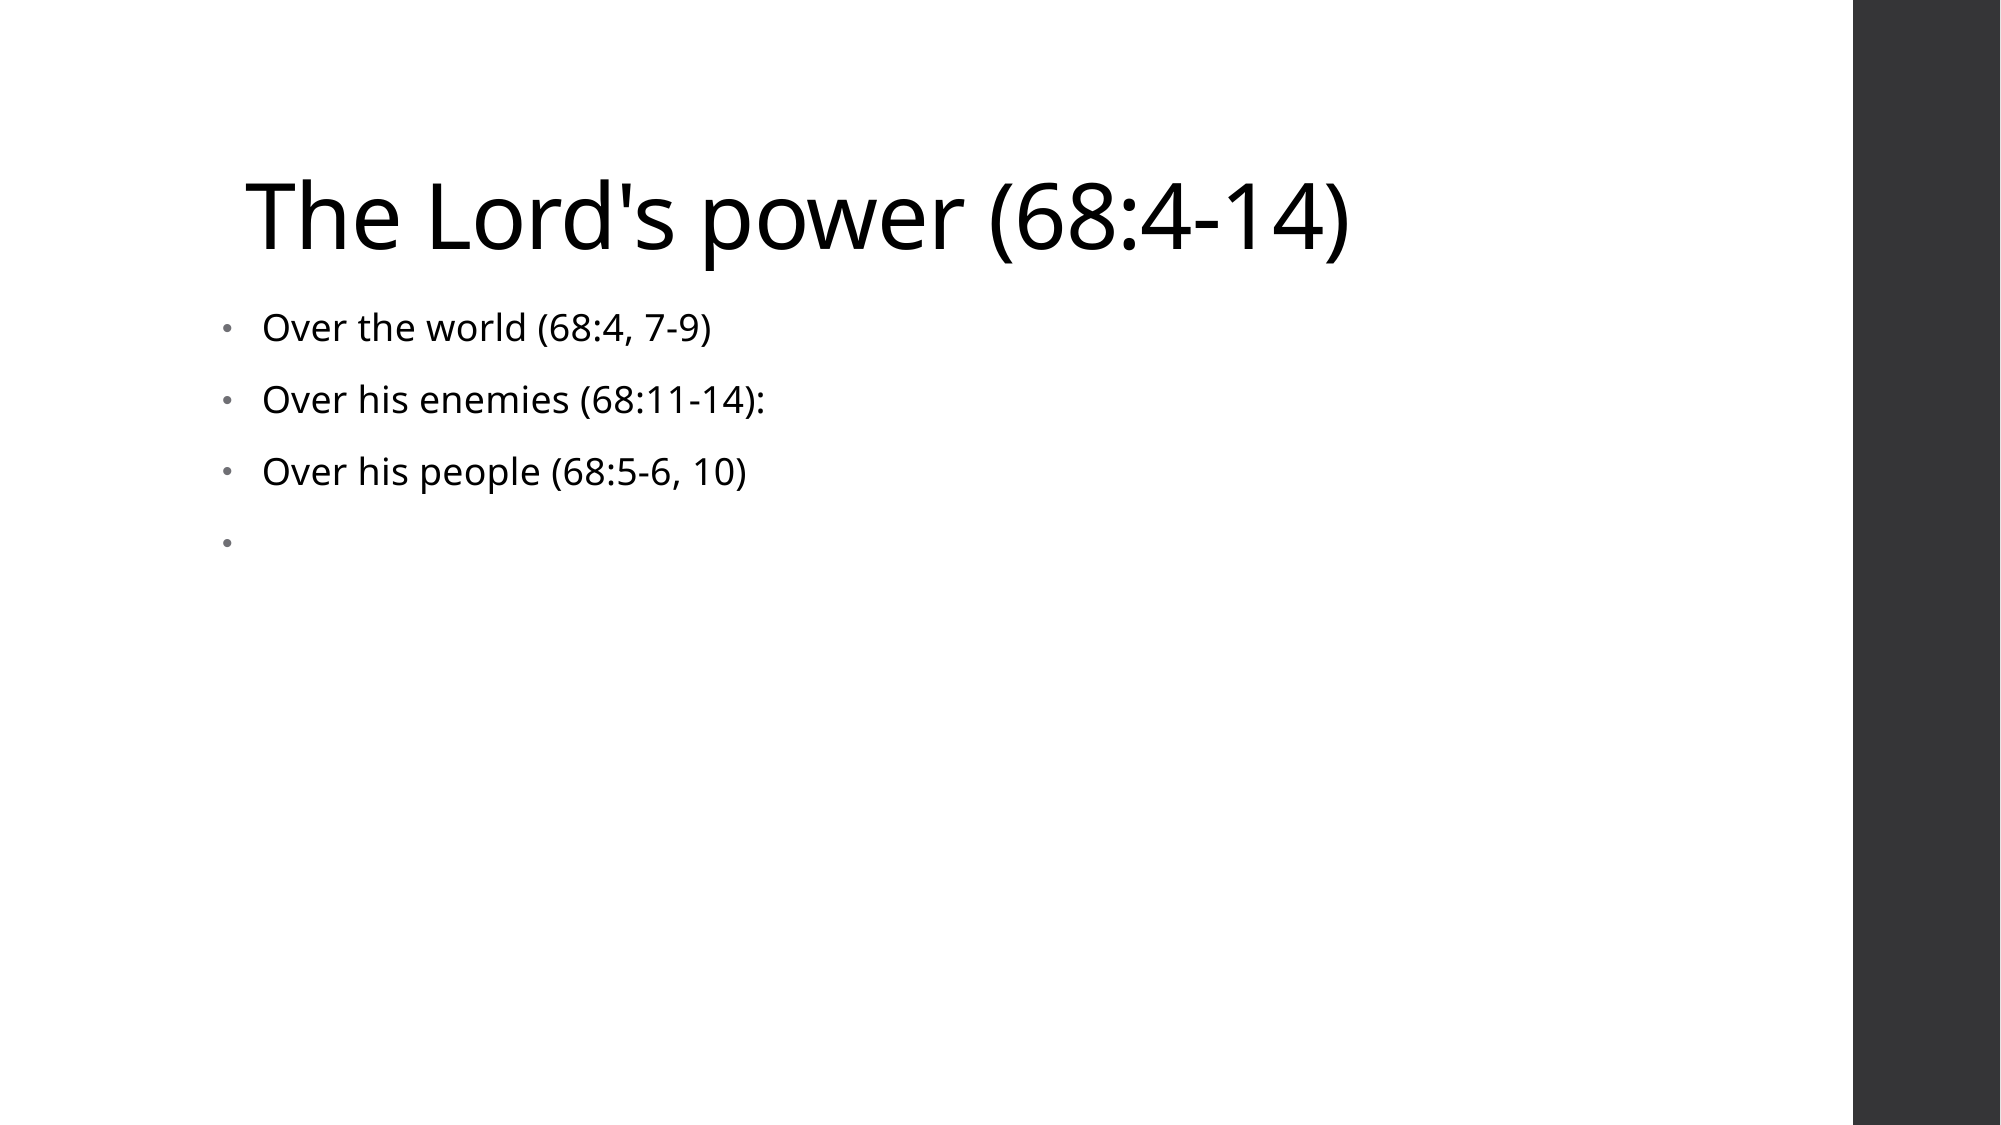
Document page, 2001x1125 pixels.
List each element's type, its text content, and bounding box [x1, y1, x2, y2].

title The Lord's power (68:4-14) [206, 60, 1797, 278]
list Over the world (68:4, 7-9) Over his enemies (68:11-14): Over his people (68:5-6, 10) [206, 299, 1617, 1014]
